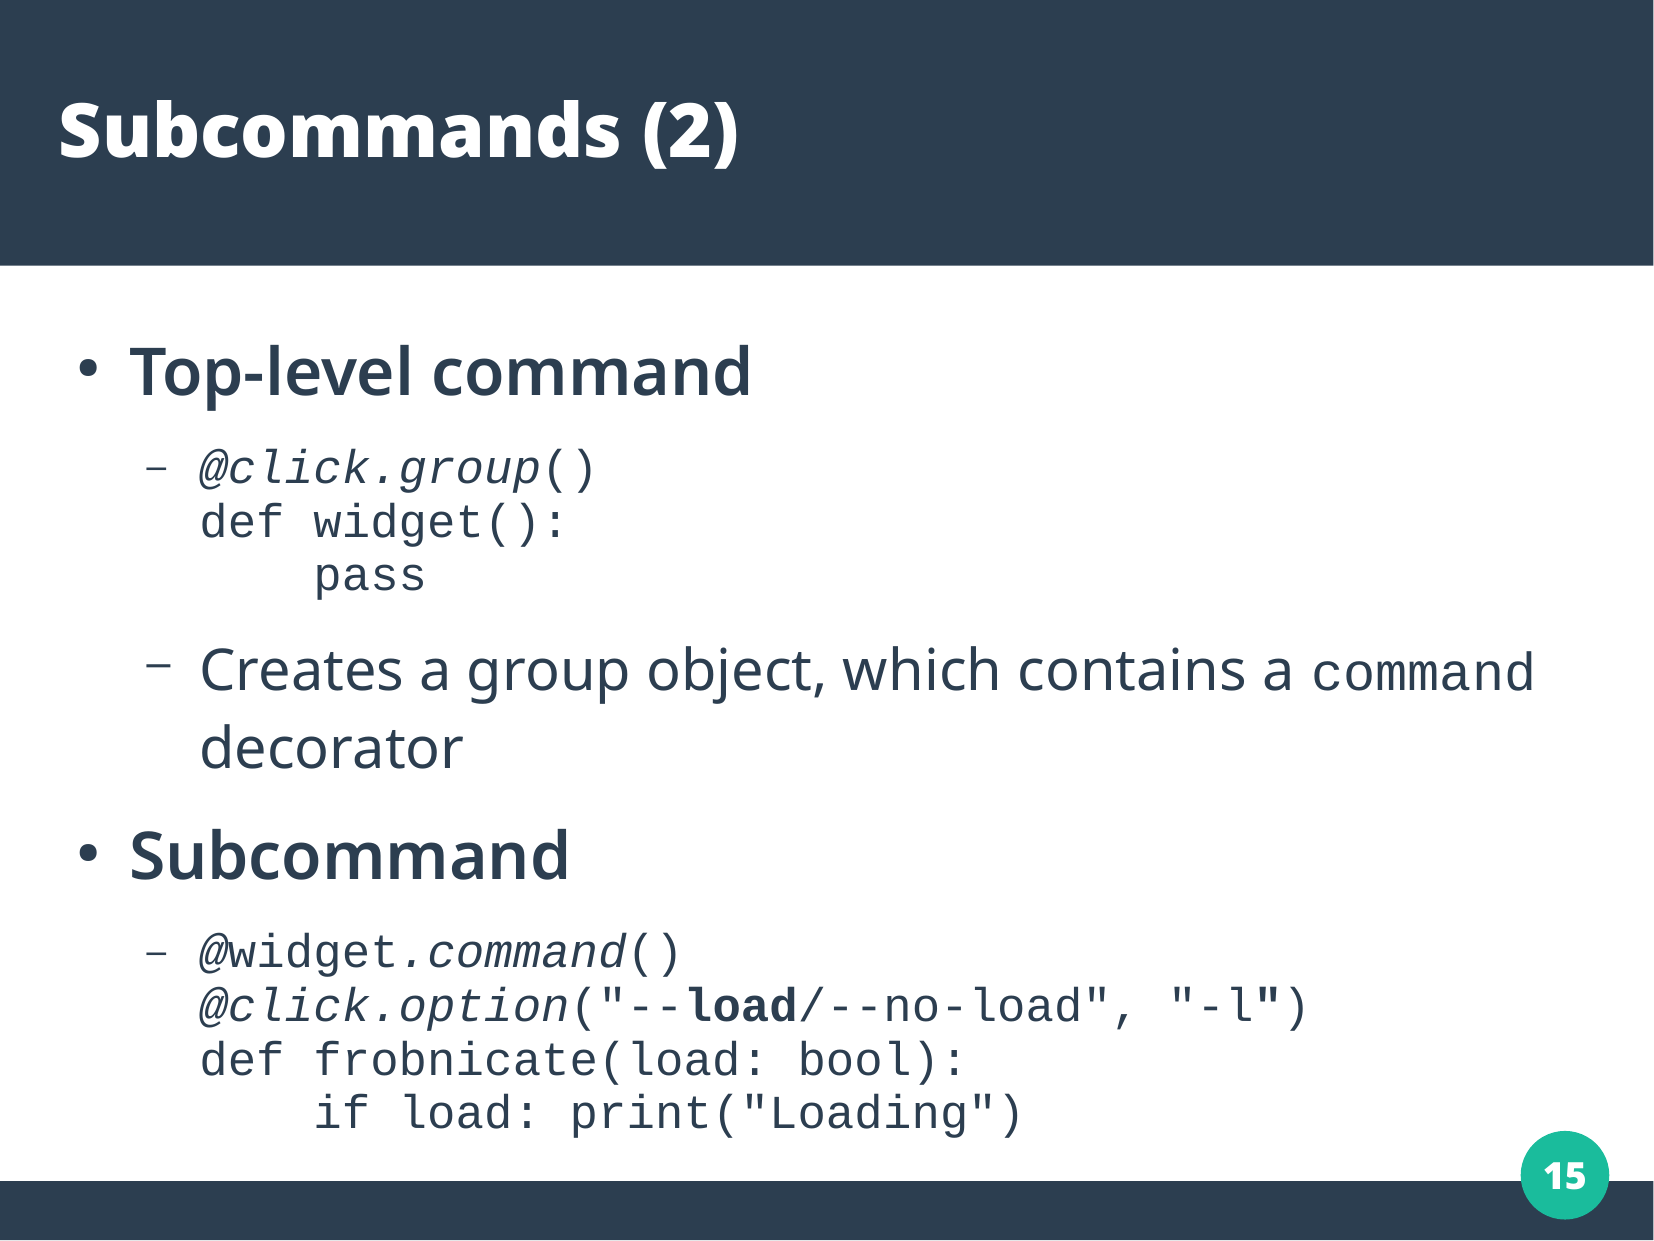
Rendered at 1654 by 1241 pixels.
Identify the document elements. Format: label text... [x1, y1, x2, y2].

title Subcommands (2) [59, 49, 1595, 207]
list Top-level command @click.group() def widget(): pass Creates a group object, which contains a command decorator Subcommand @widget.command() @click.option("--load/--no-load", "-l") def frobnicate(load: bool): if load: print("Loading") [59, 324, 1595, 1152]
